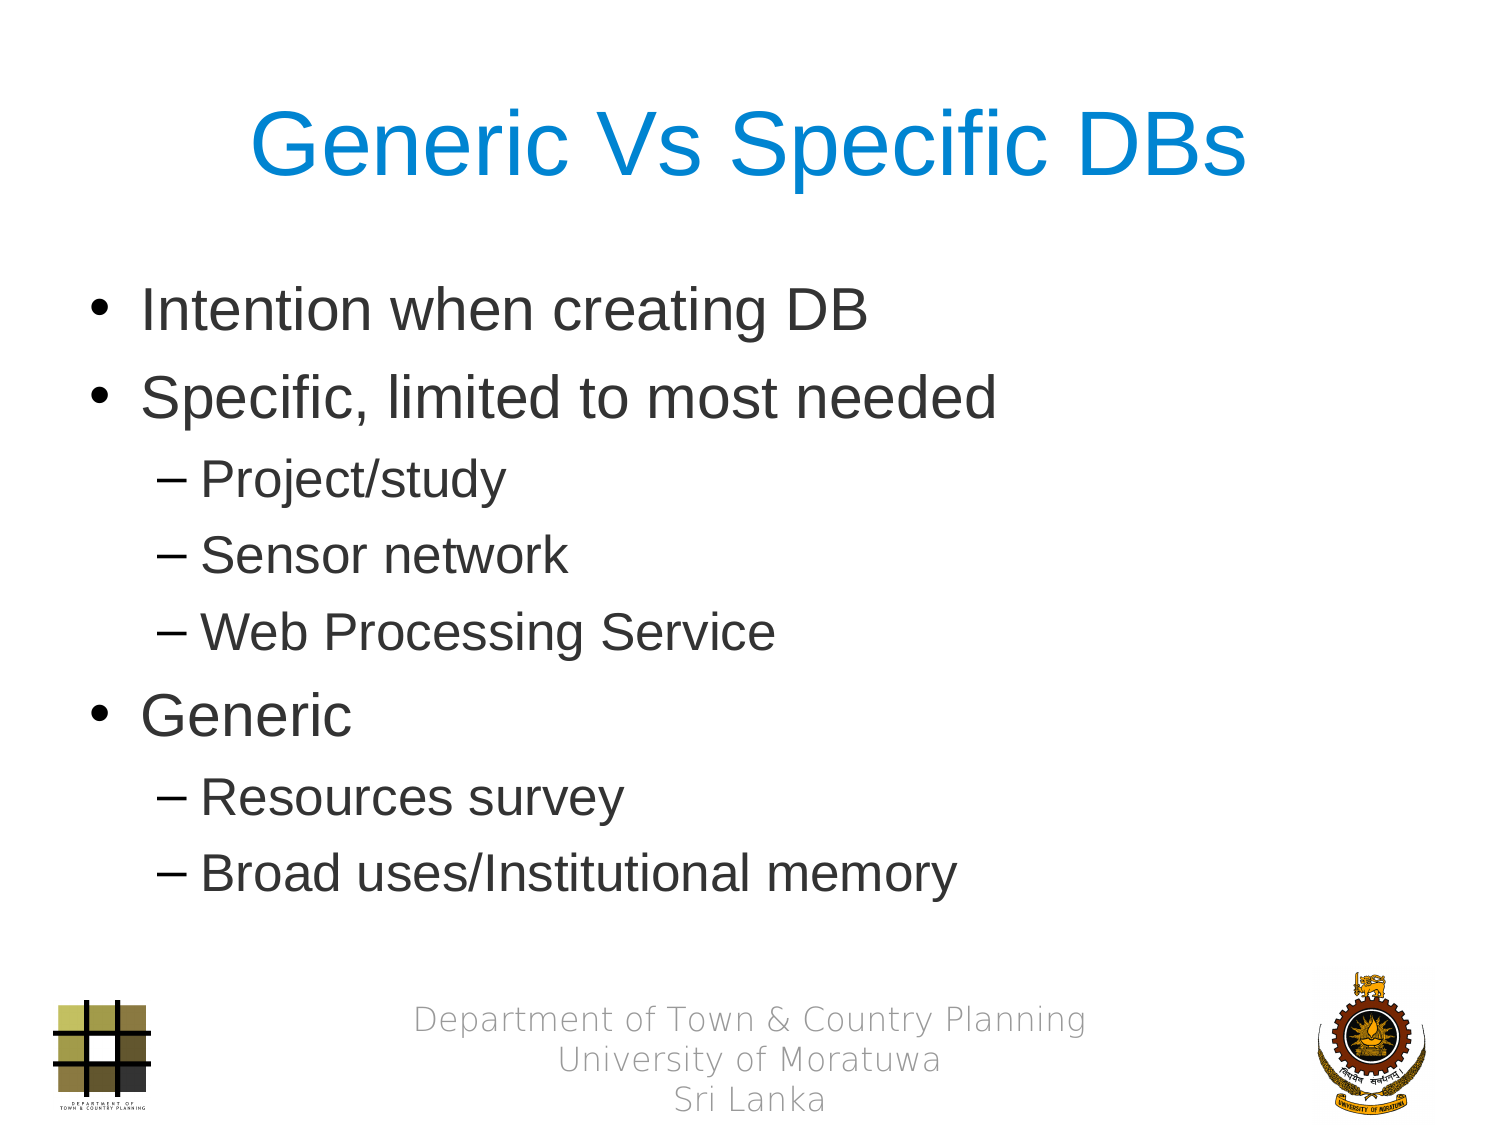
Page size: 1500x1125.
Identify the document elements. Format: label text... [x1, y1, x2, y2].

list Intention when creating DB Specific, limited to most needed Project/study Sensor network Web Processing Service Generic Resources survey Broad uses/Institutional memory [75, 262, 1426, 915]
picture [53, 1000, 151, 1110]
title Generic Vs Specific DBs [75, 45, 1426, 233]
picture [1312, 966, 1435, 1125]
